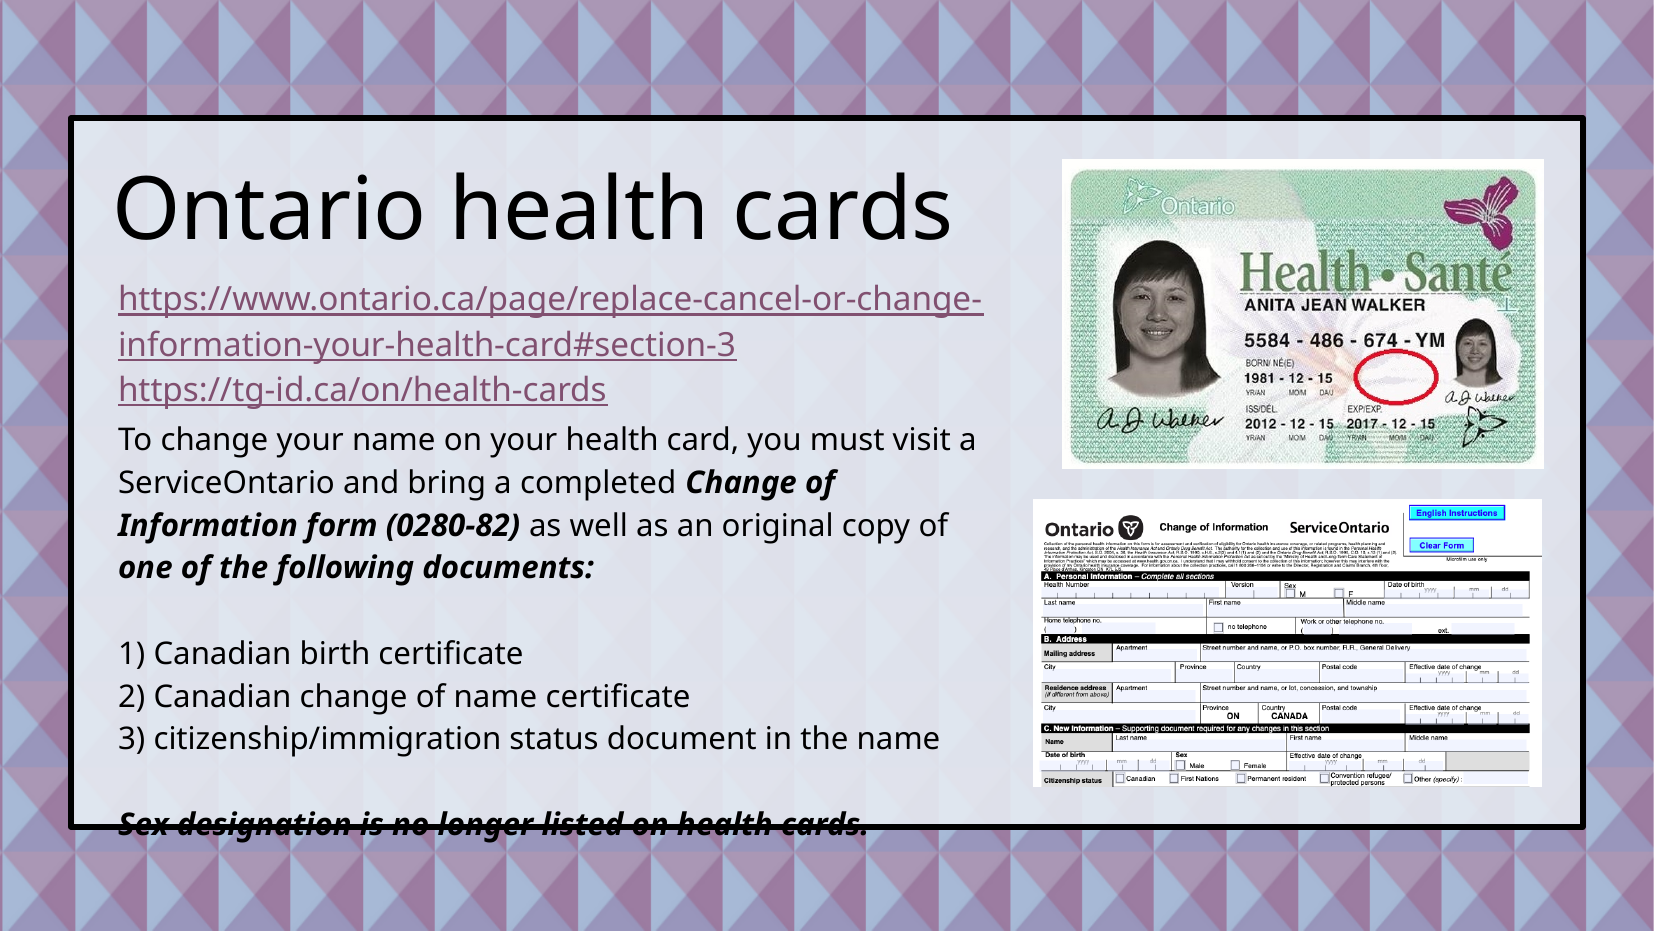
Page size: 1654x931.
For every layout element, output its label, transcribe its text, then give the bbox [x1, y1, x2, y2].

title Ontario health cards [112, 153, 1223, 259]
picture [0, 0, 1654, 931]
subtitle https://www.ontario.ca/page/replace-cancel-or-change-information-your-health-card#section-3 https://tg-id.ca/on/health-cards [118, 275, 1034, 427]
text_box [70, 118, 1583, 827]
text_box To change your name on your health card, you must visit a ServiceOntario and bring a completed Change of Information form (0280-82) as well as an original copy of one of the following documents: Canadian birth certificate Canadian change of name certificate citizenship/immigration status document in the name Sex designation is no longer listed on health cards. [118, 416, 1004, 792]
